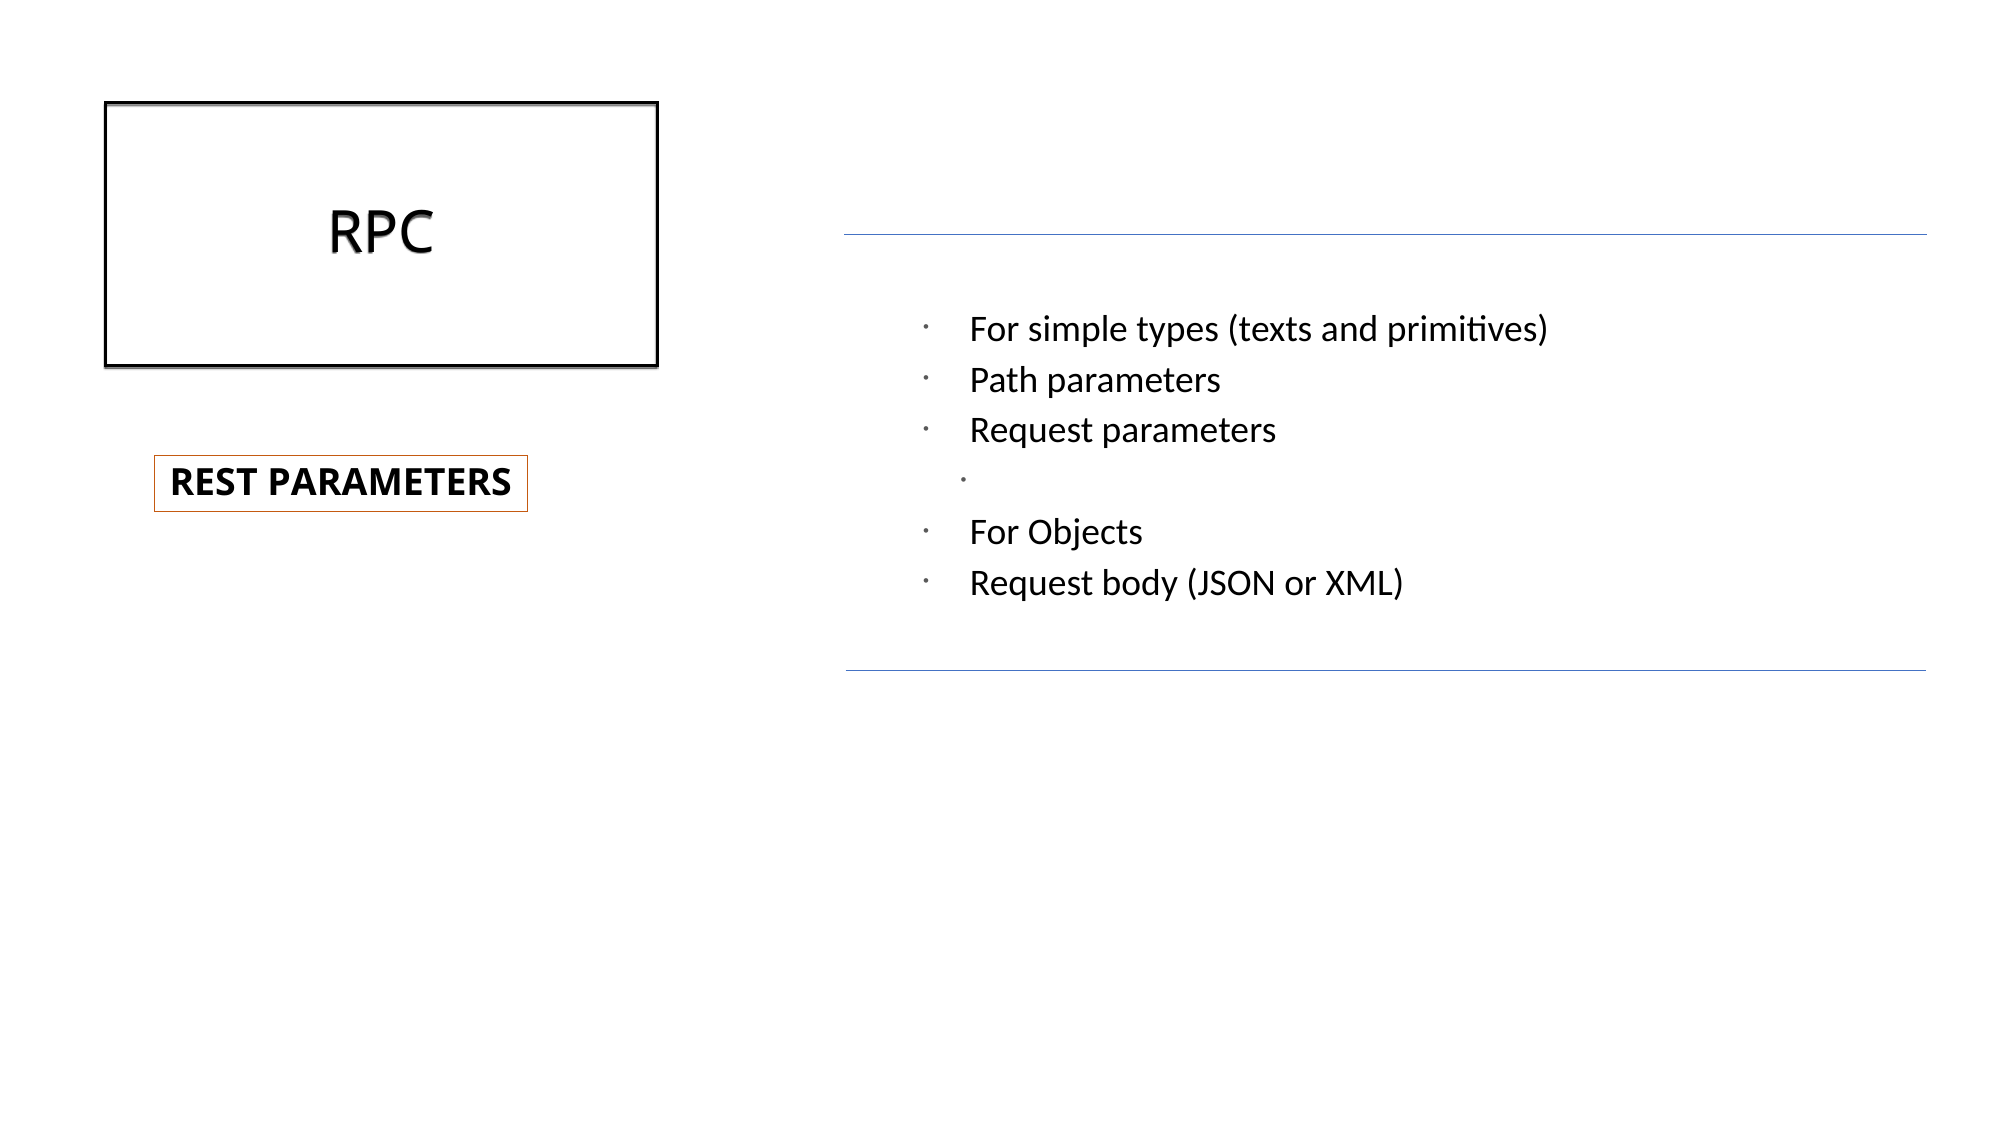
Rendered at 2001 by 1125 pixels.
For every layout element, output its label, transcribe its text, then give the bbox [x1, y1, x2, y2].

text_box For simple types (texts and primitives) Path parameters Request parameters For Objects Request body (JSON or XML) [908, 246, 1908, 611]
title RPC [105, 102, 658, 366]
text_box REST PARAMETERS [155, 456, 528, 511]
